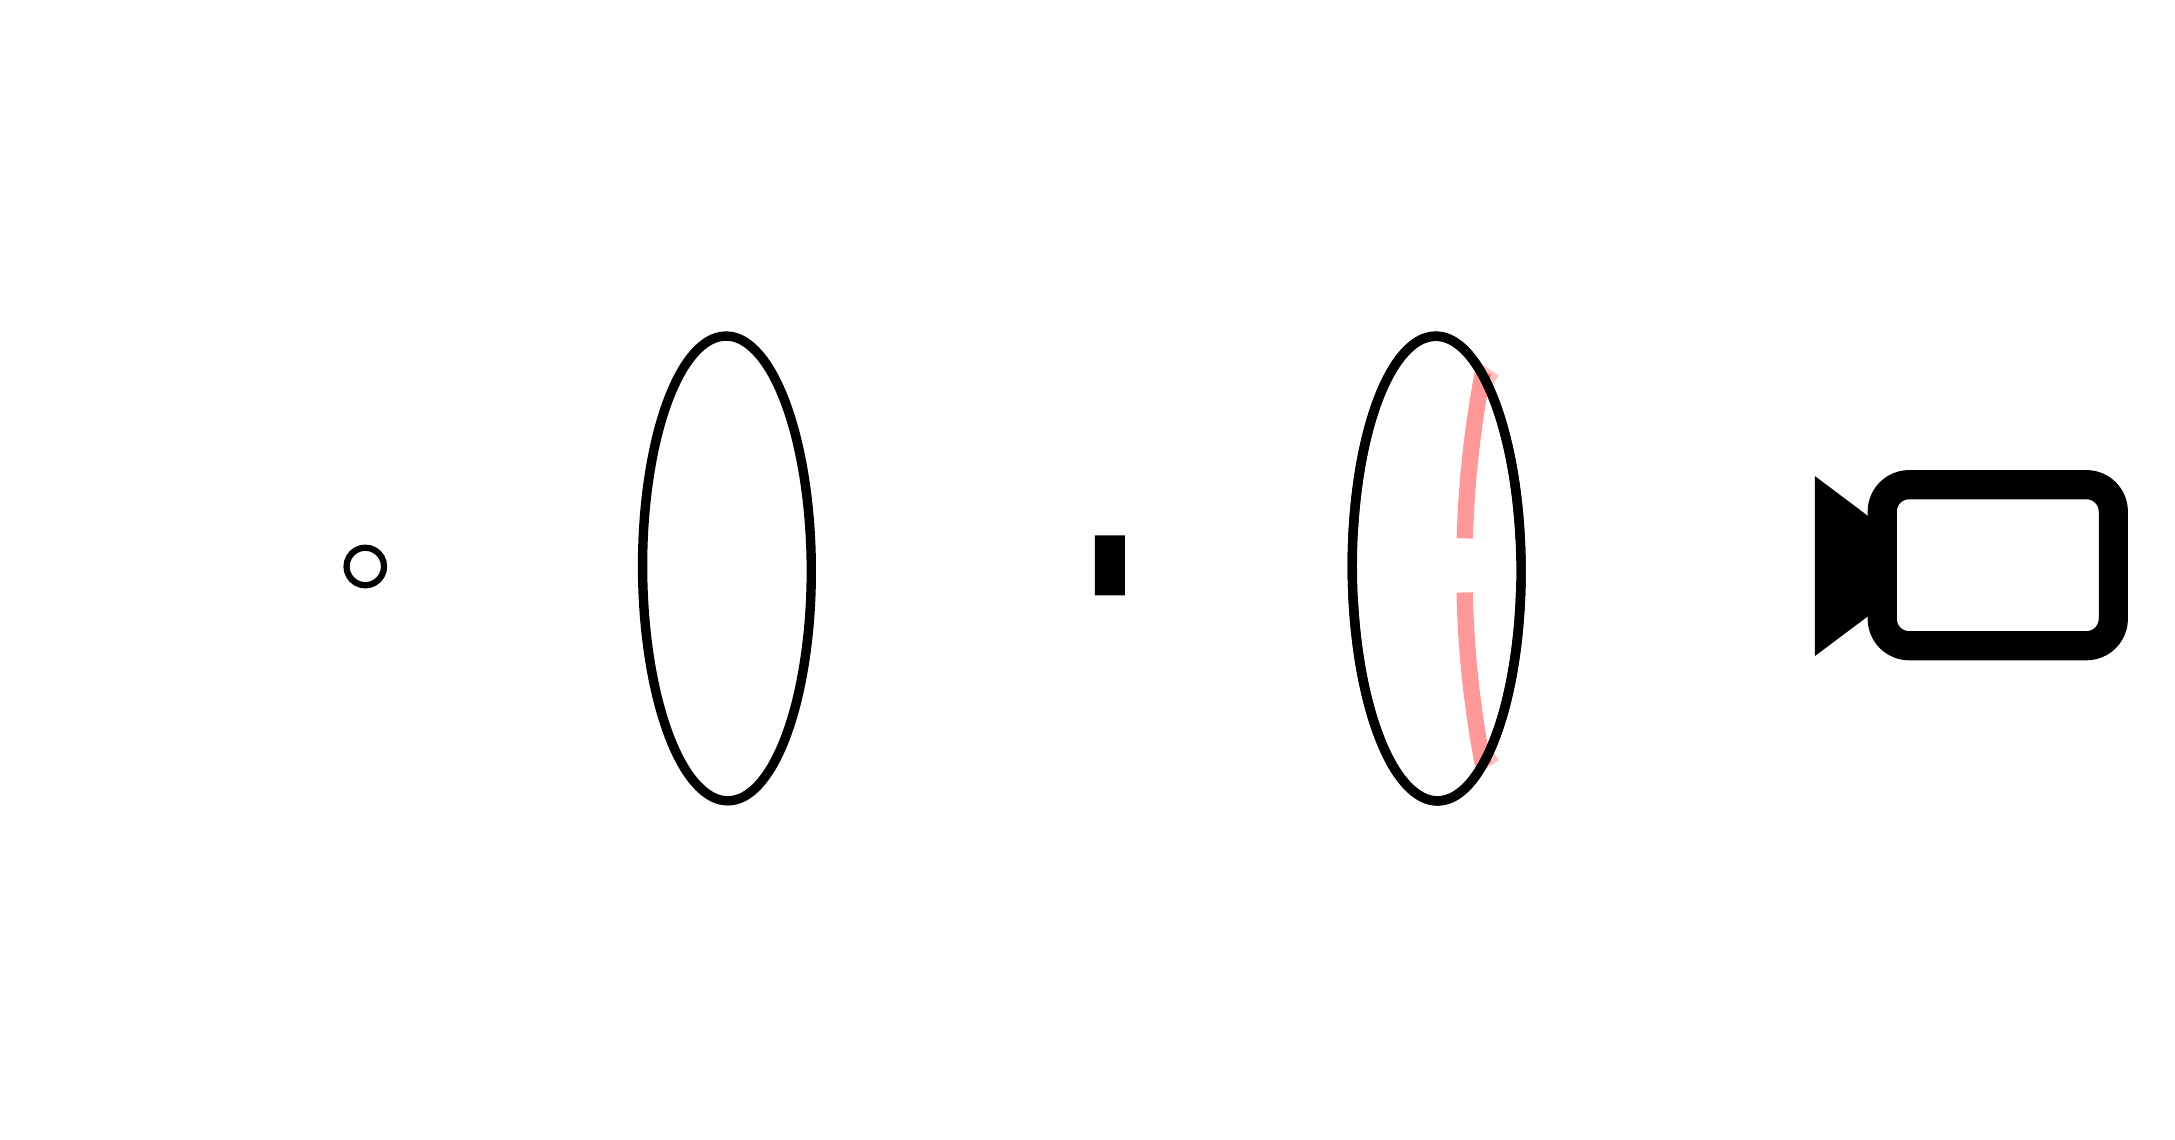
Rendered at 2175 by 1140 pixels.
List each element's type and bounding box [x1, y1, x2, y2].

text_box [1814, 476, 1875, 657]
text_box [1487, 753, 1499, 769]
text_box [1882, 484, 2114, 646]
text_box [642, 336, 812, 801]
text_box [1357, 341, 1516, 796]
text_box [1483, 365, 1499, 385]
text_box [1094, 535, 1125, 596]
